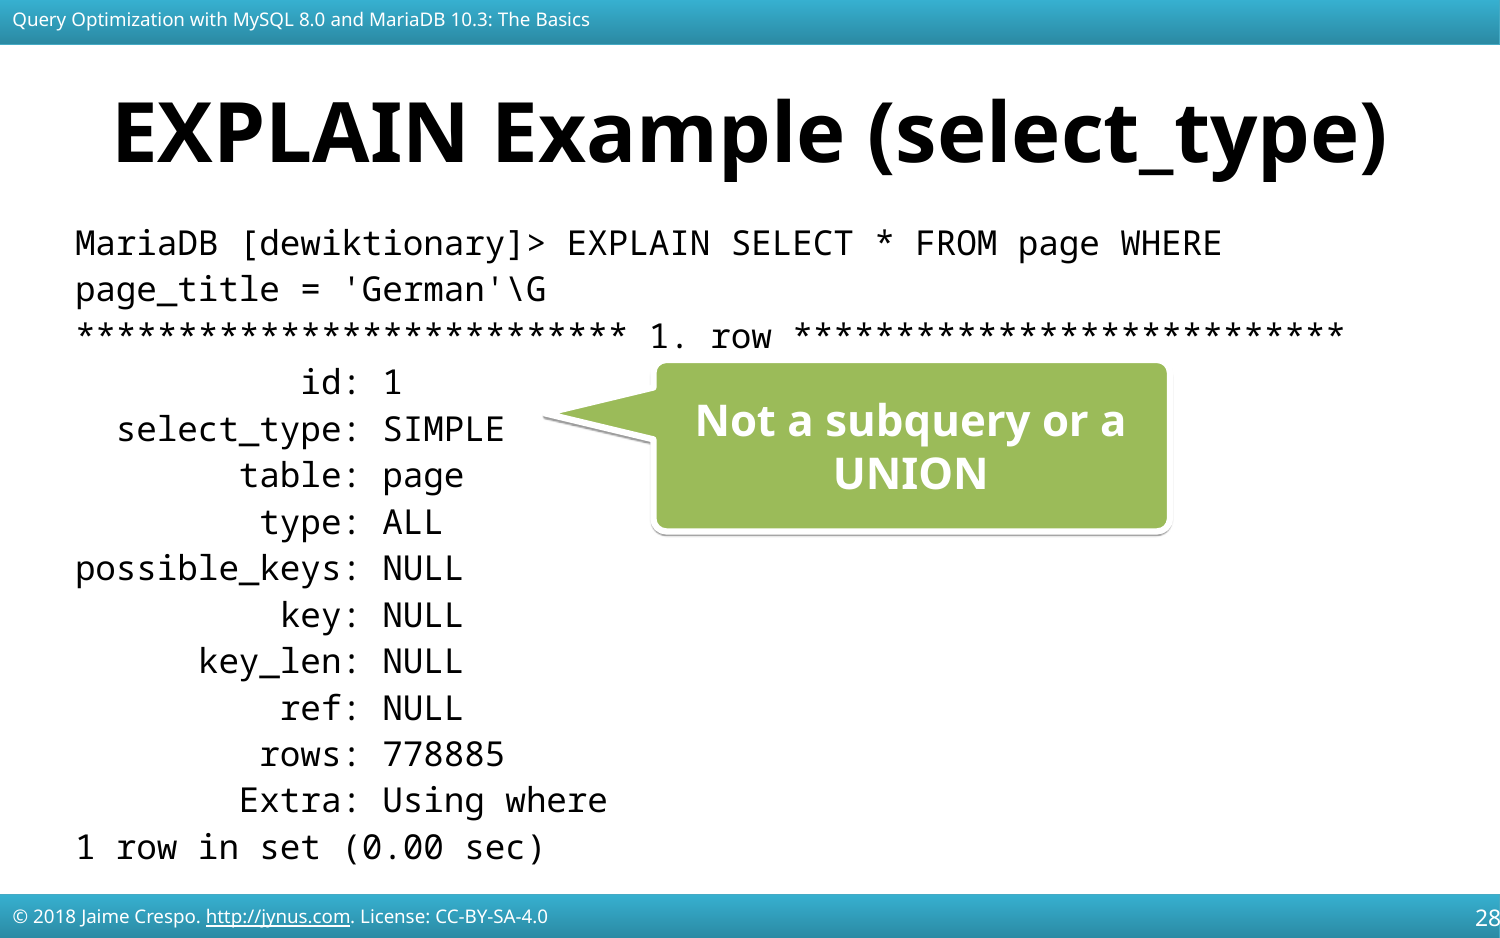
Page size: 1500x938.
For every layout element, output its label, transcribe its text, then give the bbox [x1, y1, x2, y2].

list MariaDB [dewiktionary]> EXPLAIN SELECT * FROM page WHERE page_title = 'German'\G *************************** 1. row *************************** id: 1 select_type: SIMPLE table: page type: ALL possible_keys: NULL key: NULL key_len: NULL ref: NULL rows: 778885 Extra: Using where 1 row in set (0.00 sec) [75, 218, 1425, 876]
title EXPLAIN Example (select_type) [75, 32, 1425, 218]
text_box Not a subquery or a UNION [545, 359, 1171, 532]
